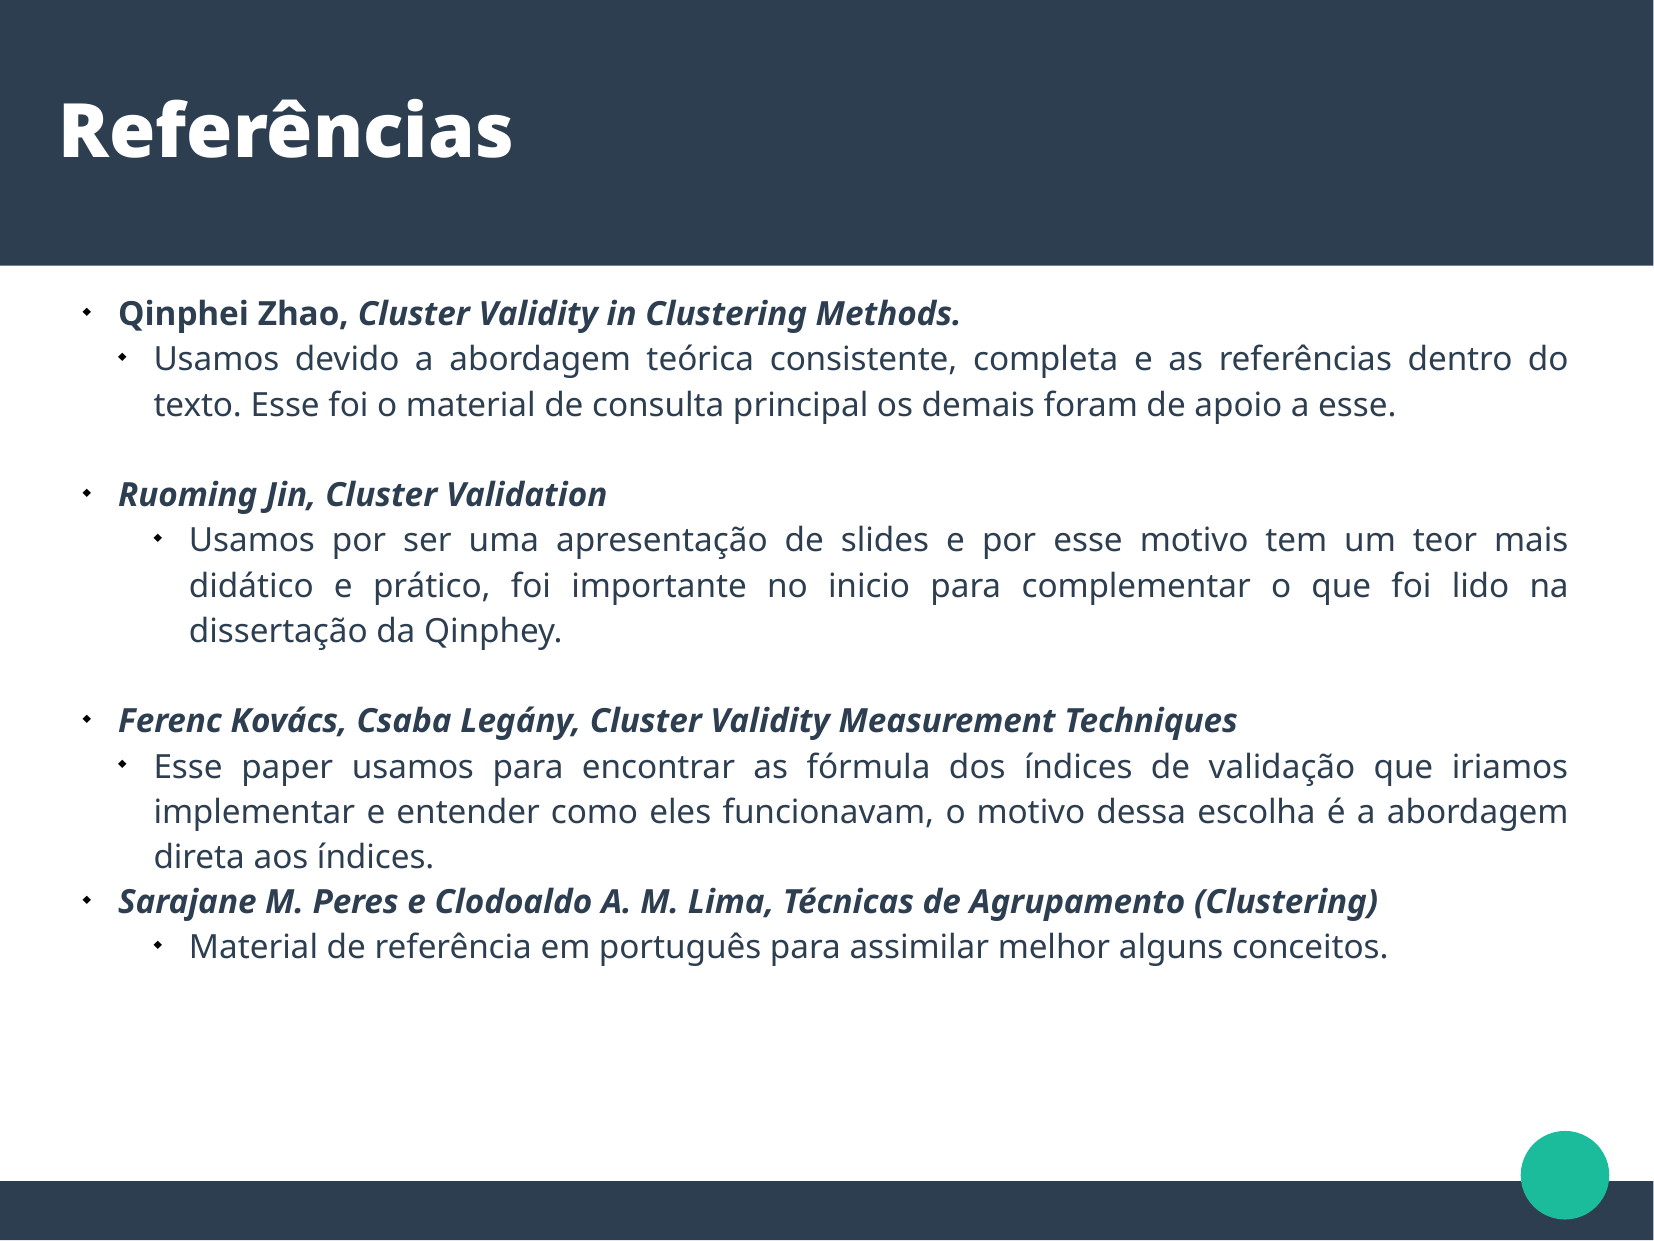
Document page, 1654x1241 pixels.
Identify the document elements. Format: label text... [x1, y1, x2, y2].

subtitle Qinphei Zhao, Cluster Validity in Clustering Methods. Usamos devido a abordagem teórica consistente, completa e as referências dentro do texto. Esse foi o material de consulta principal os demais foram de apoio a esse. Ruoming Jin, Cluster Validation Usamos por ser uma apresentação de slides e por esse motivo tem um teor mais didático e prático, foi importante no inicio para complementar o que foi lido na dissertação da Qinphey. Ferenc Kovács, Csaba Legány, Cluster Validity Measurement Techniques Esse paper usamos para encontrar as fórmula dos índices de validação que iriamos implementar e entender como eles funcionavam, o motivo dessa escolha é a abordagem direta aos índices. Sarajane M. Peres e Clodoaldo A. M. Lima, Técnicas de Agrupamento (Clustering) Material de referência em português para assimilar melhor alguns conceitos. [82, 290, 1571, 1010]
title Referências [59, 49, 1595, 207]
